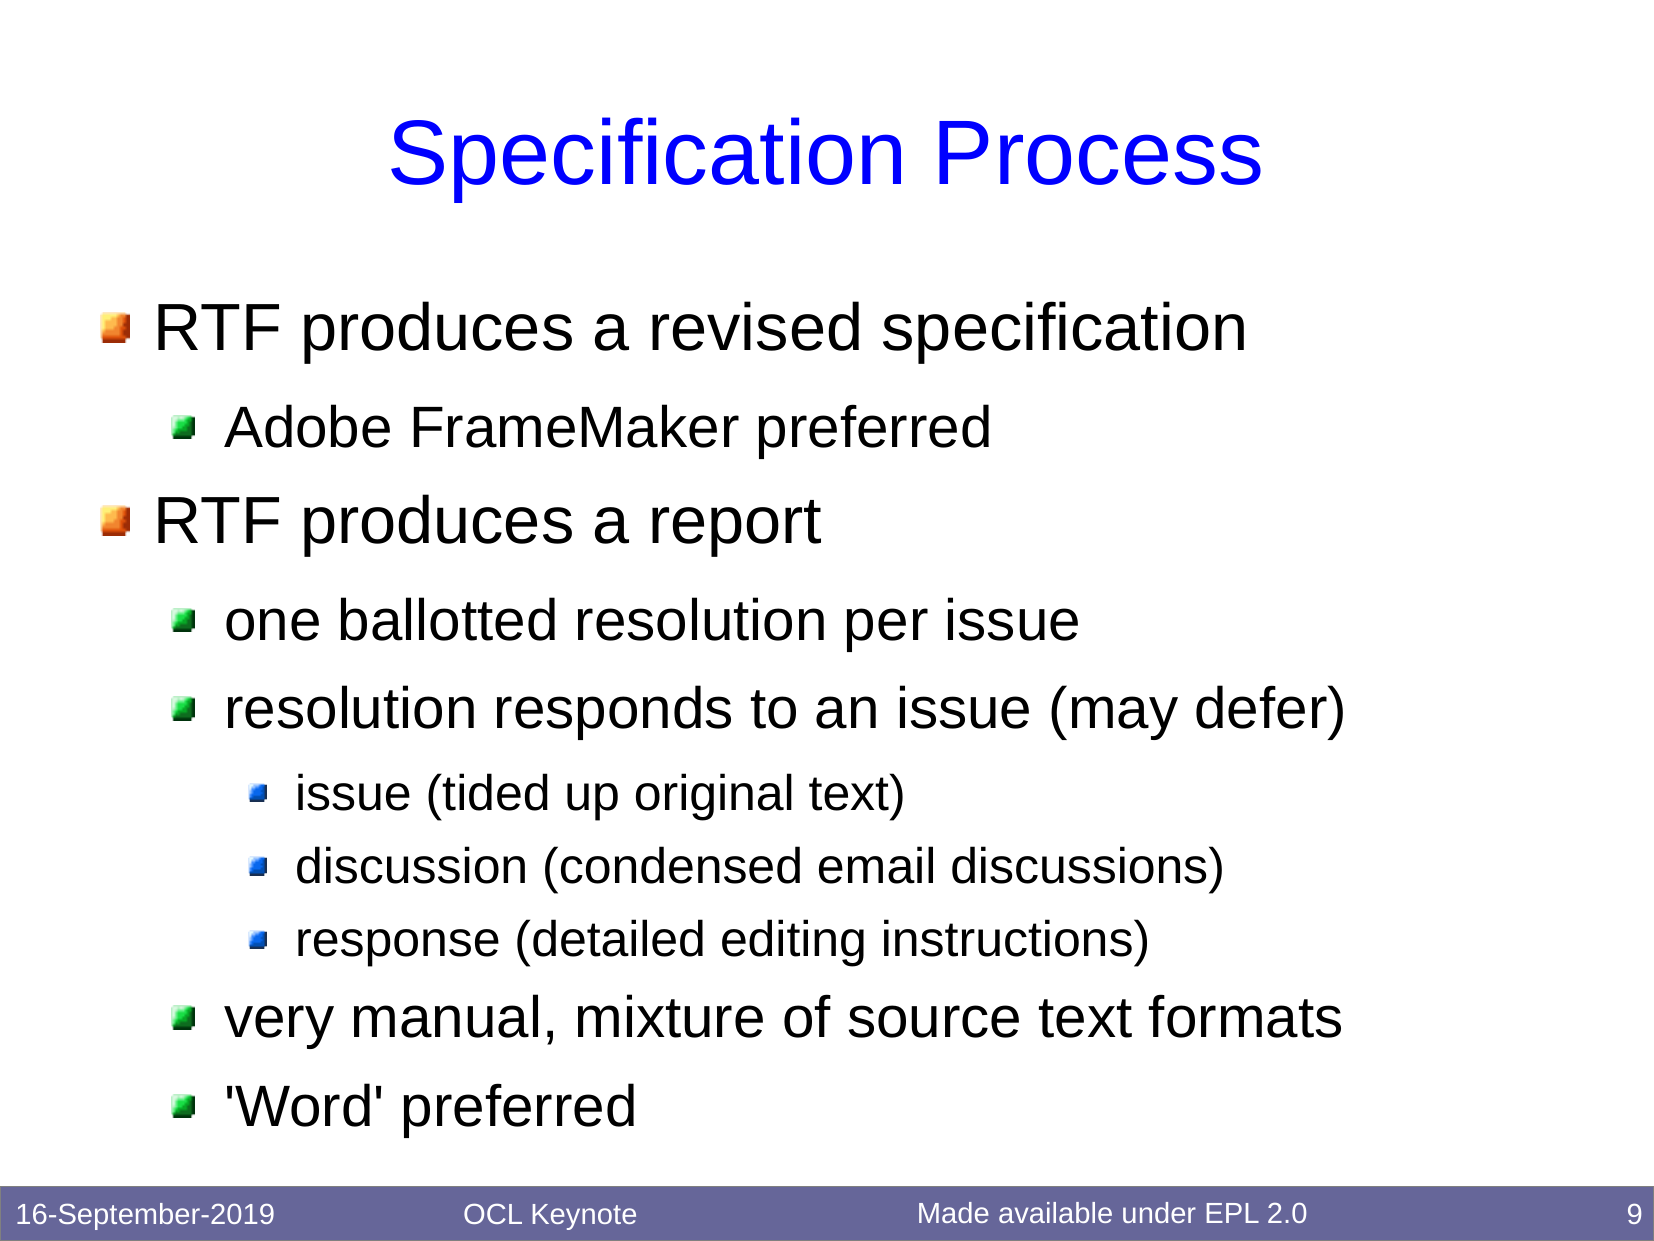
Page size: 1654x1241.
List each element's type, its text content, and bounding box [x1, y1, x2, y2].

title Specification Process [82, 49, 1571, 257]
list RTF produces a revised specification Adobe FrameMaker preferred RTF produces a report one ballotted resolution per issue resolution responds to an issue (may defer) issue (tided up original text) discussion (condensed email discussions) response (detailed editing instructions) very manual, mixture of source text formats 'Word' preferred [82, 290, 1571, 1139]
